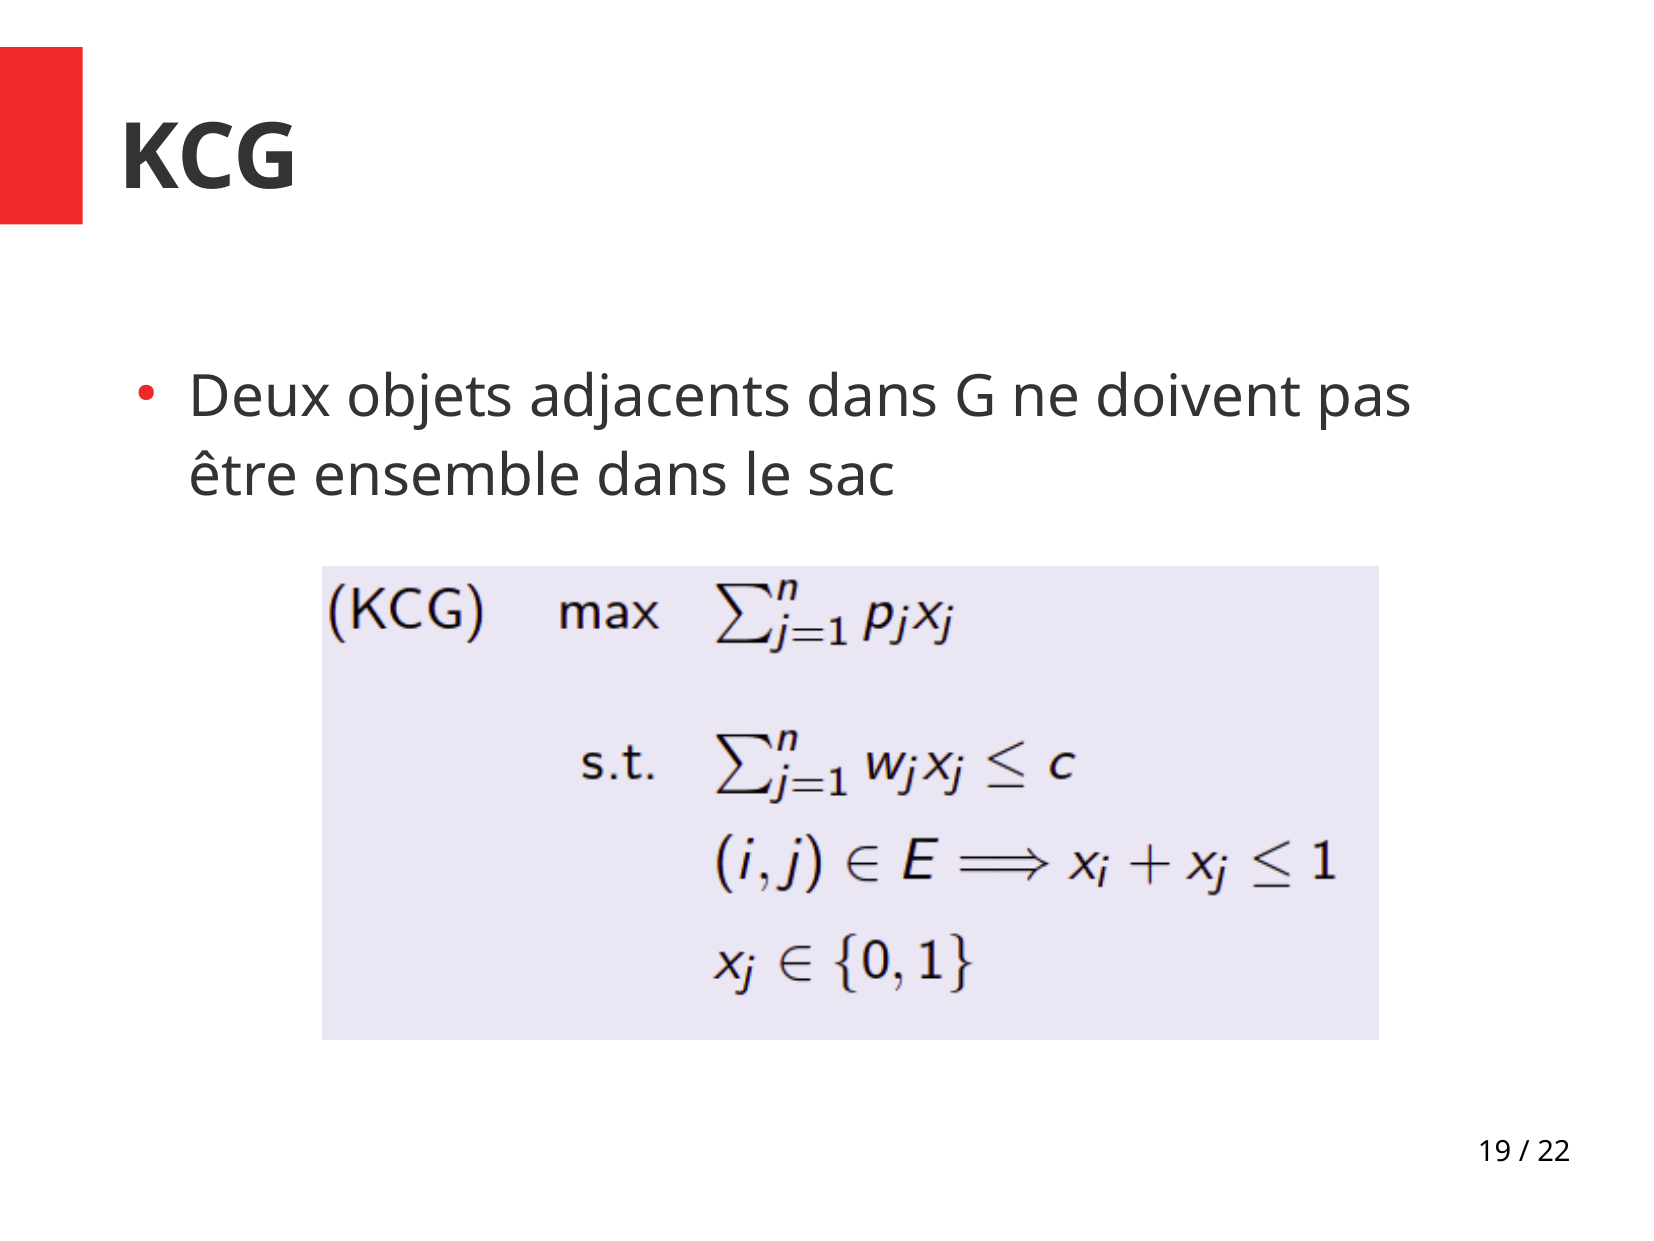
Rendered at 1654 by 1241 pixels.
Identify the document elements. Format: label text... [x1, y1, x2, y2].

title KCG [118, 49, 1571, 257]
picture [322, 566, 1379, 1040]
list Deux objets adjacents dans G ne doivent pas être ensemble dans le sac [118, 354, 1536, 1074]
